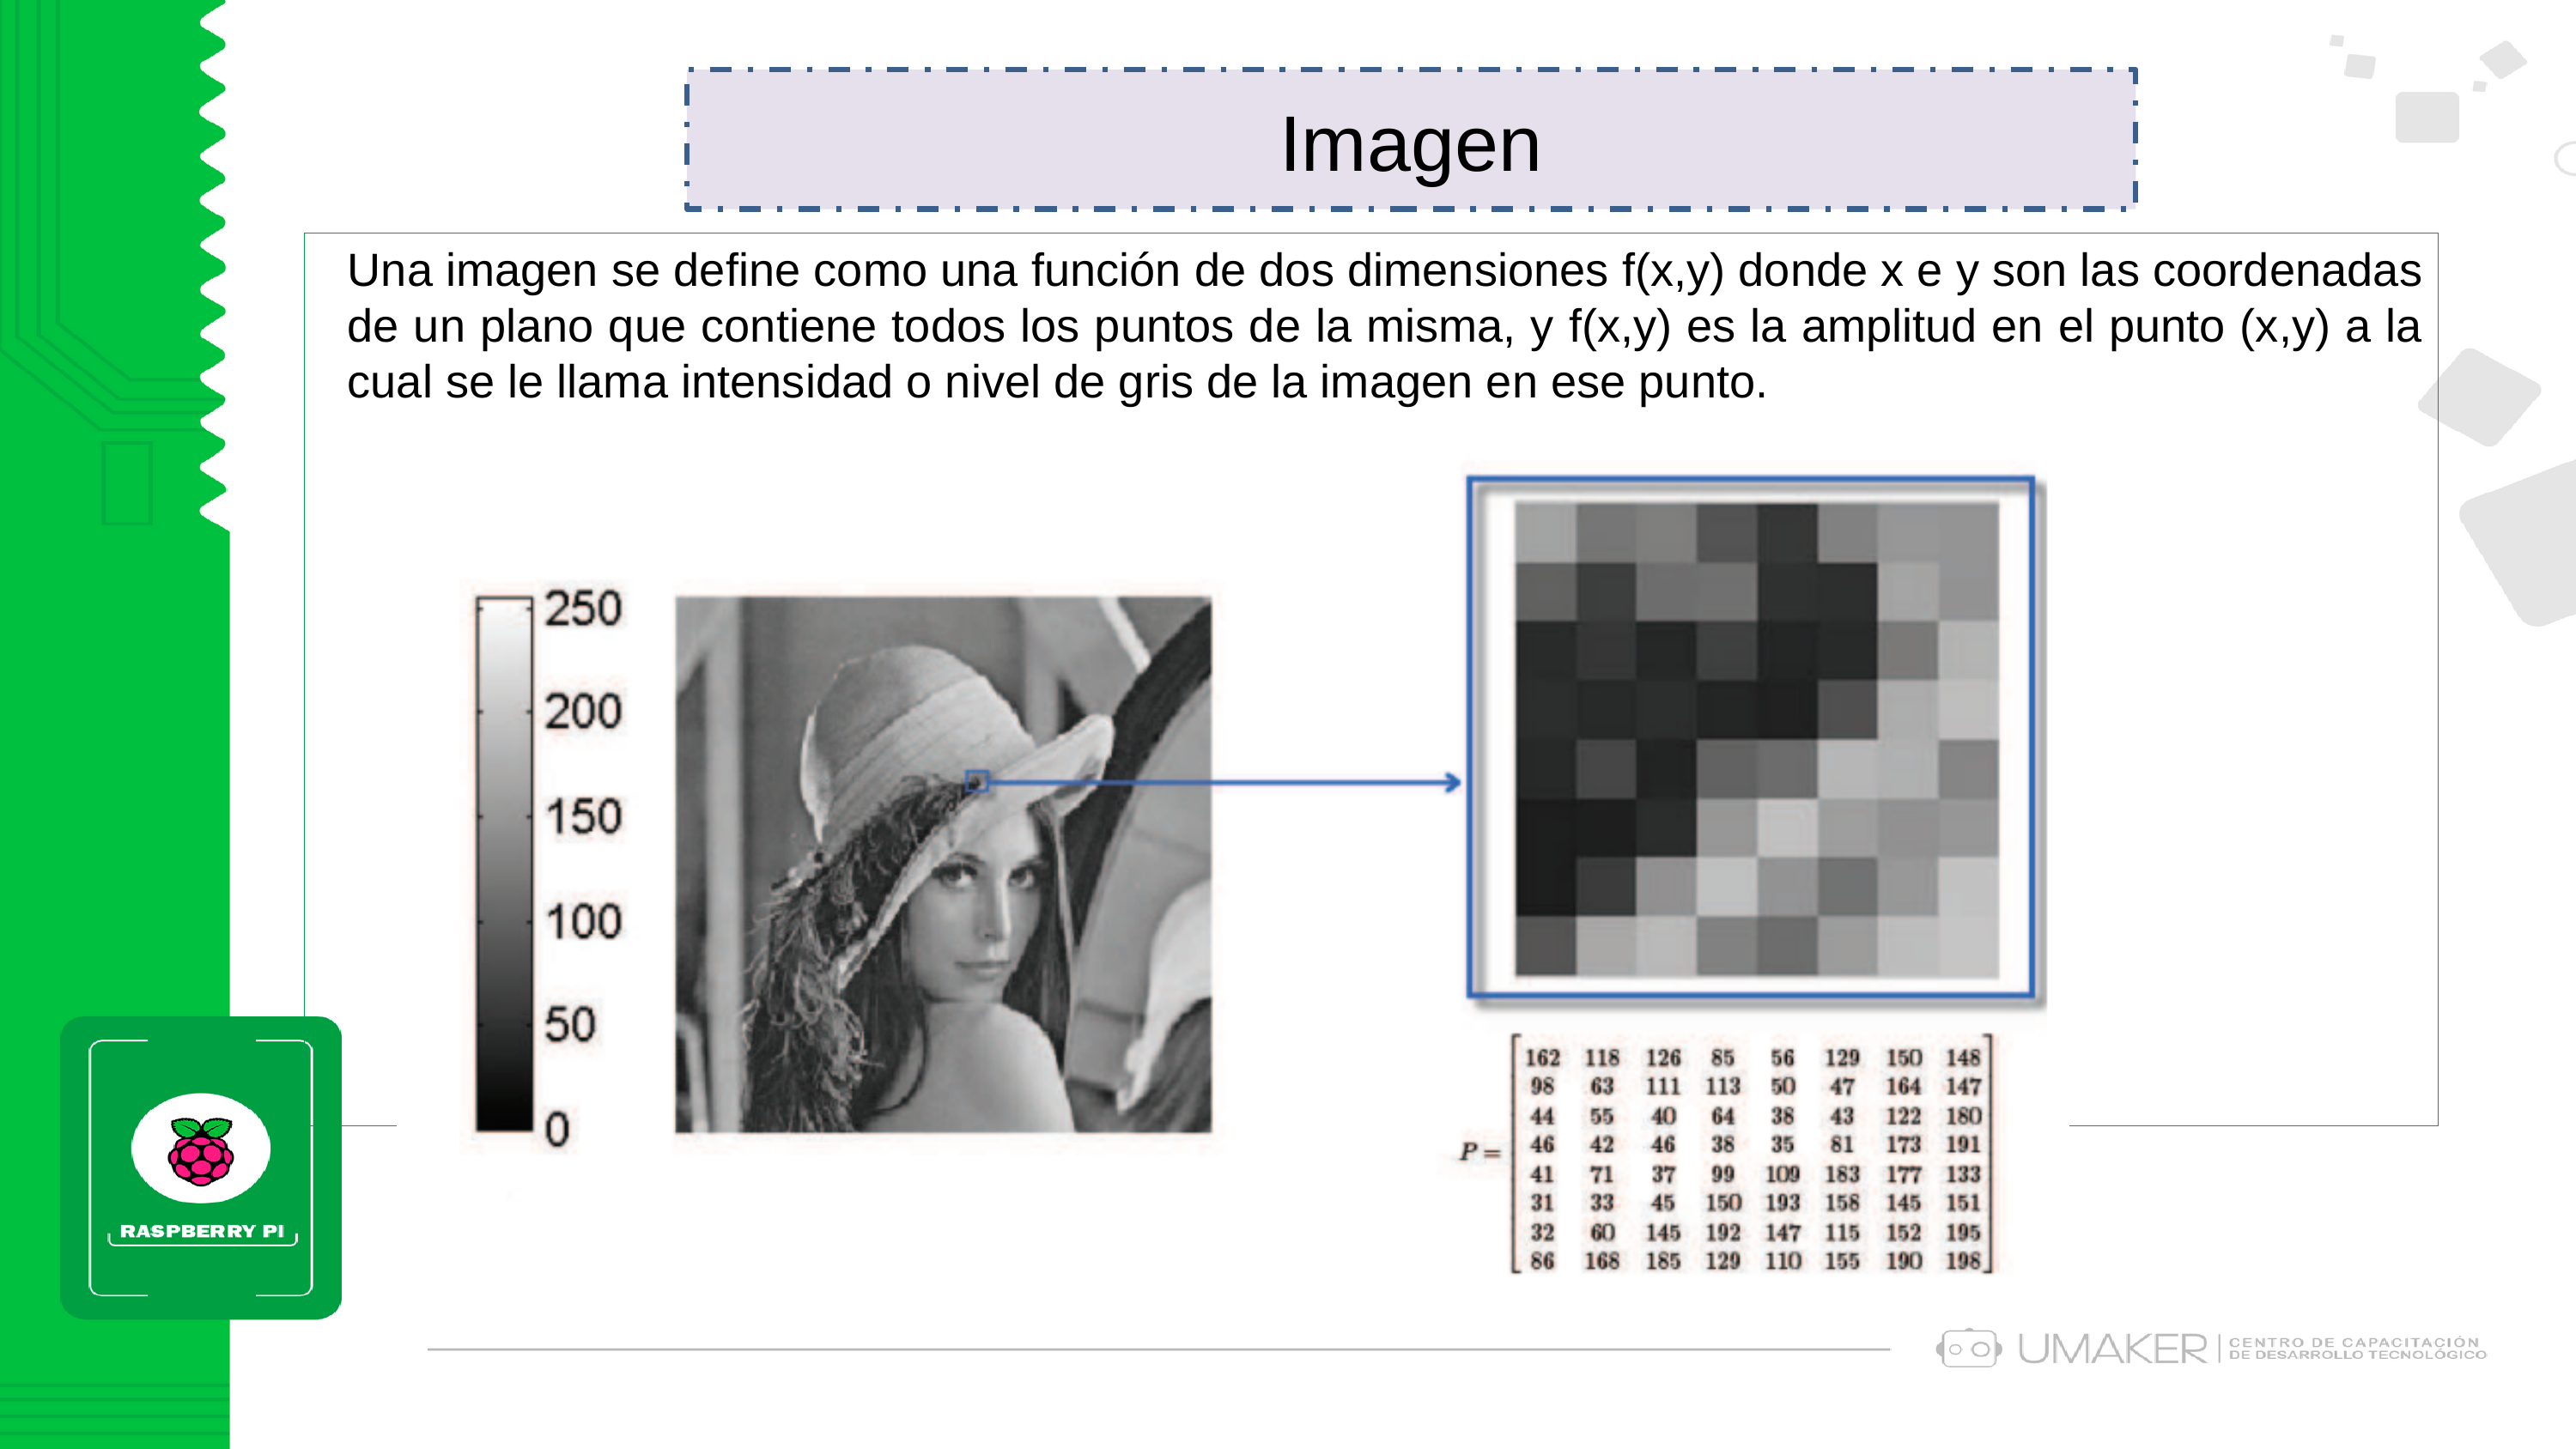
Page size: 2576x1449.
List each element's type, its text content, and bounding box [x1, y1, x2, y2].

text_box Una imagen se define como una función de dos dimensiones f(x,y) donde x e y son las coordenadas de un plano que contiene todos los puntos de la misma, y f(x,y) es la amplitud en el punto (x,y) a la cual se le llama intensidad o nivel de gris de la imagen en ese punto. [304, 233, 2439, 1126]
picture [0, 0, 2576, 1449]
text_box Imagen [687, 70, 2136, 209]
